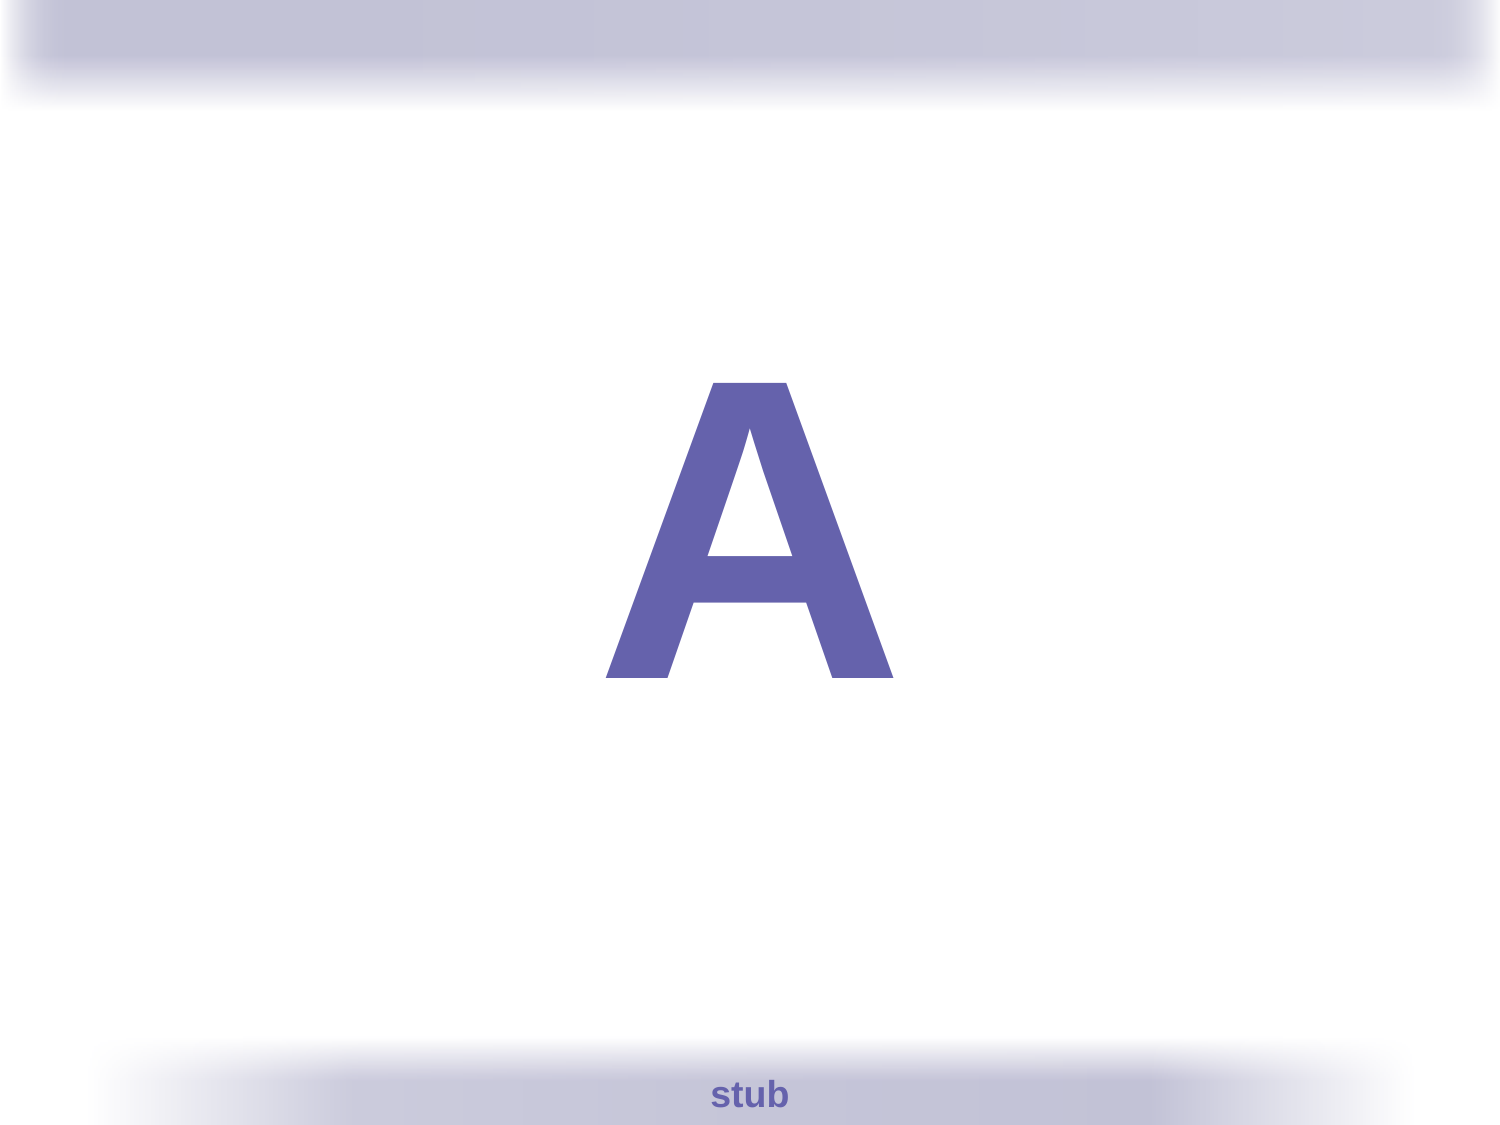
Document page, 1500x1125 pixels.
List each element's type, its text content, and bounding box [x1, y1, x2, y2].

title A [0, 216, 1500, 747]
picture [0, 747, 1500, 1125]
picture [0, 0, 1500, 216]
